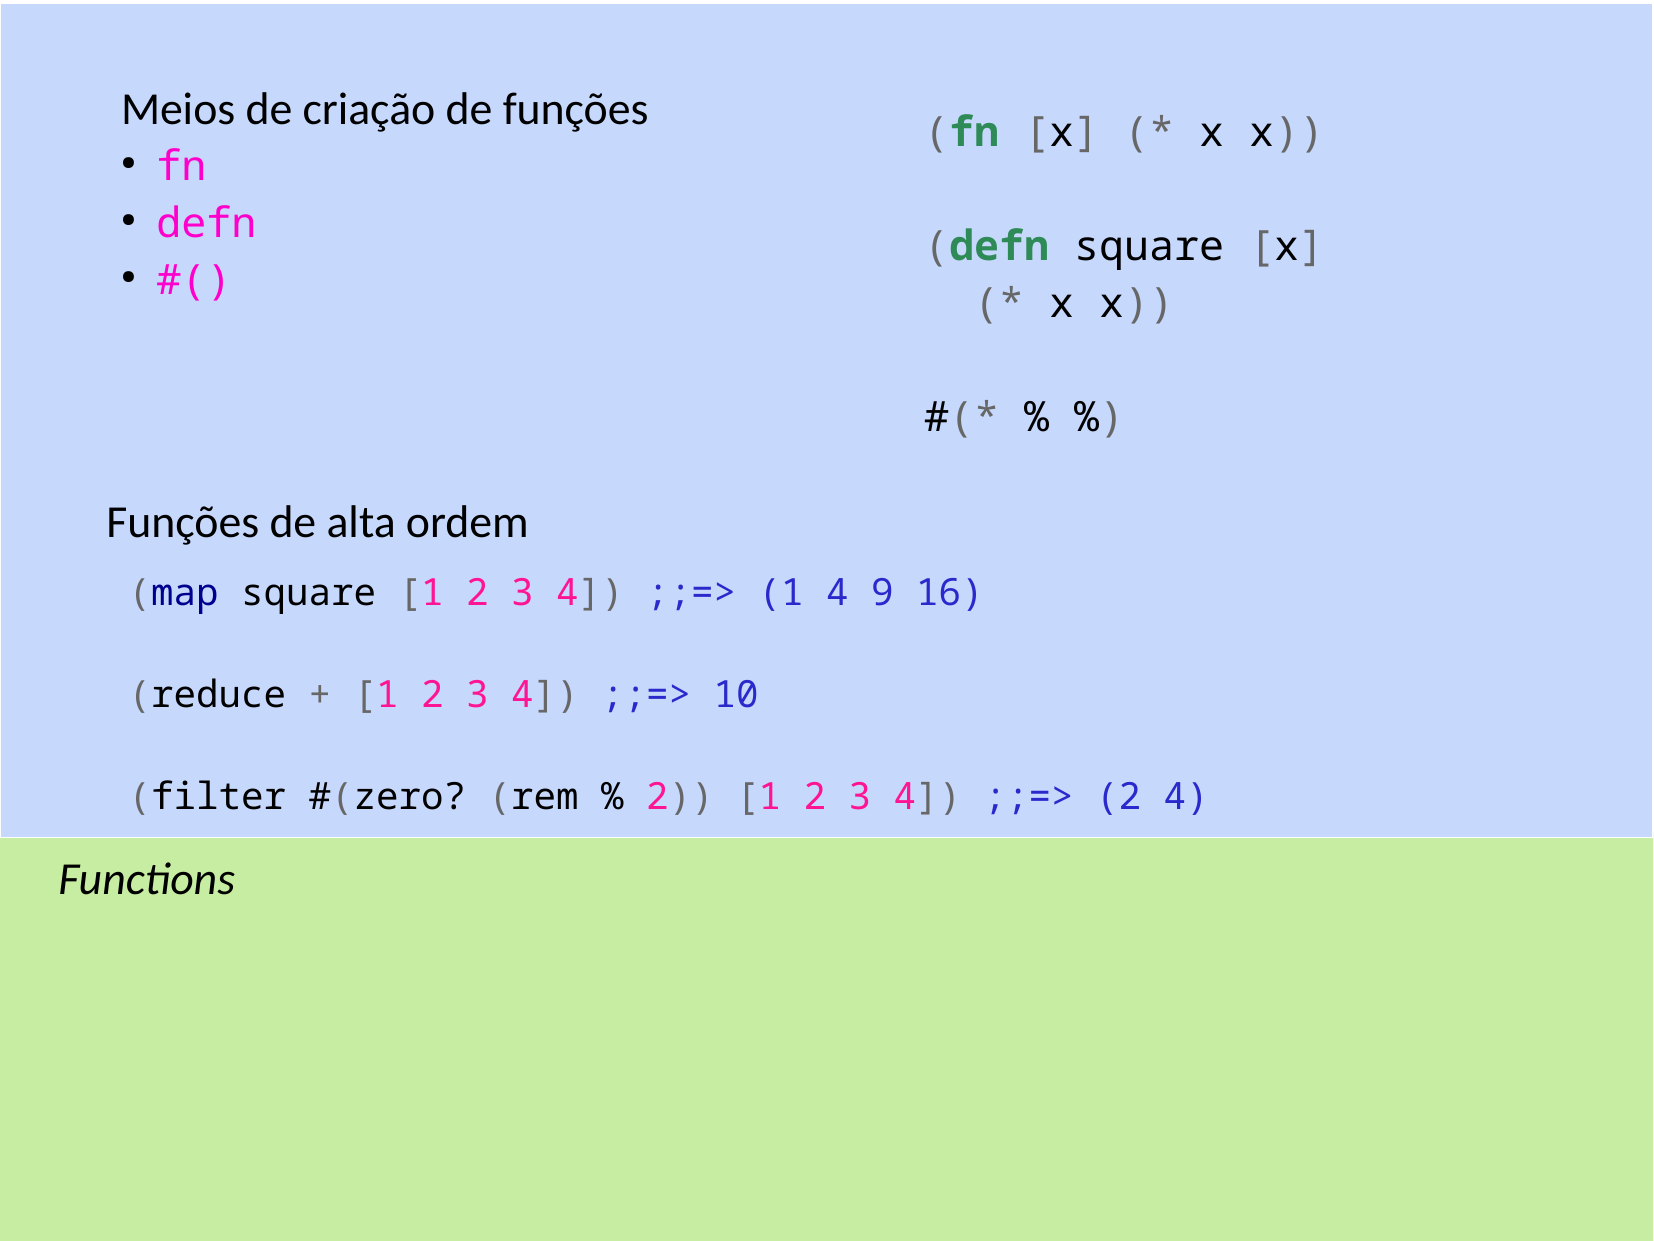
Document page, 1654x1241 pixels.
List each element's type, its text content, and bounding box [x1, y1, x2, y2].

text_box (fn [x] (* x x)) (defn square [x] (* x x)) #(* % %) [909, 94, 1359, 423]
text_box Funções de alta ordem [91, 496, 544, 557]
text_box Functions [43, 852, 377, 914]
text_box Meios de criação de funções fn defn #() [106, 82, 664, 301]
text_box (map square [1 2 3 4]) ;;=> (1 4 9 16) (reduce + [1 2 3 4]) ;;=> 10 (filter #(zero? (rem % 2)) [1 2 3 4]) ;;=> (2 4) [114, 557, 1347, 853]
